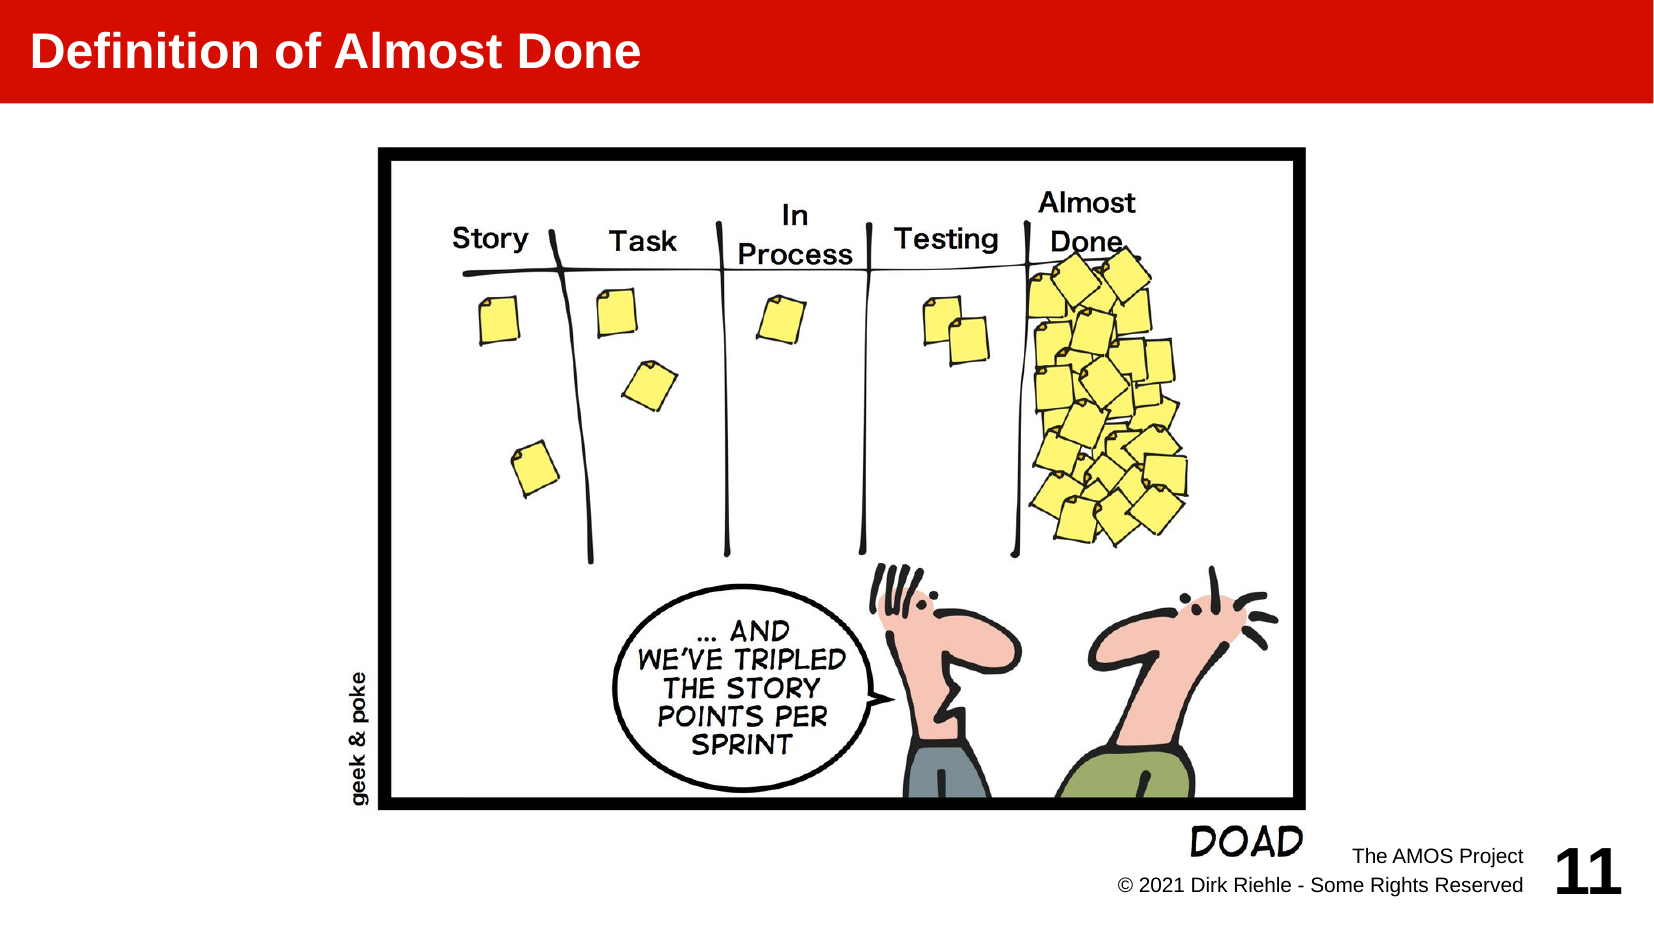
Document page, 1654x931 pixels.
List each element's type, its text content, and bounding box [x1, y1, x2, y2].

picture [348, 147, 1306, 857]
title Definition of Almost Done [0, 0, 1654, 104]
